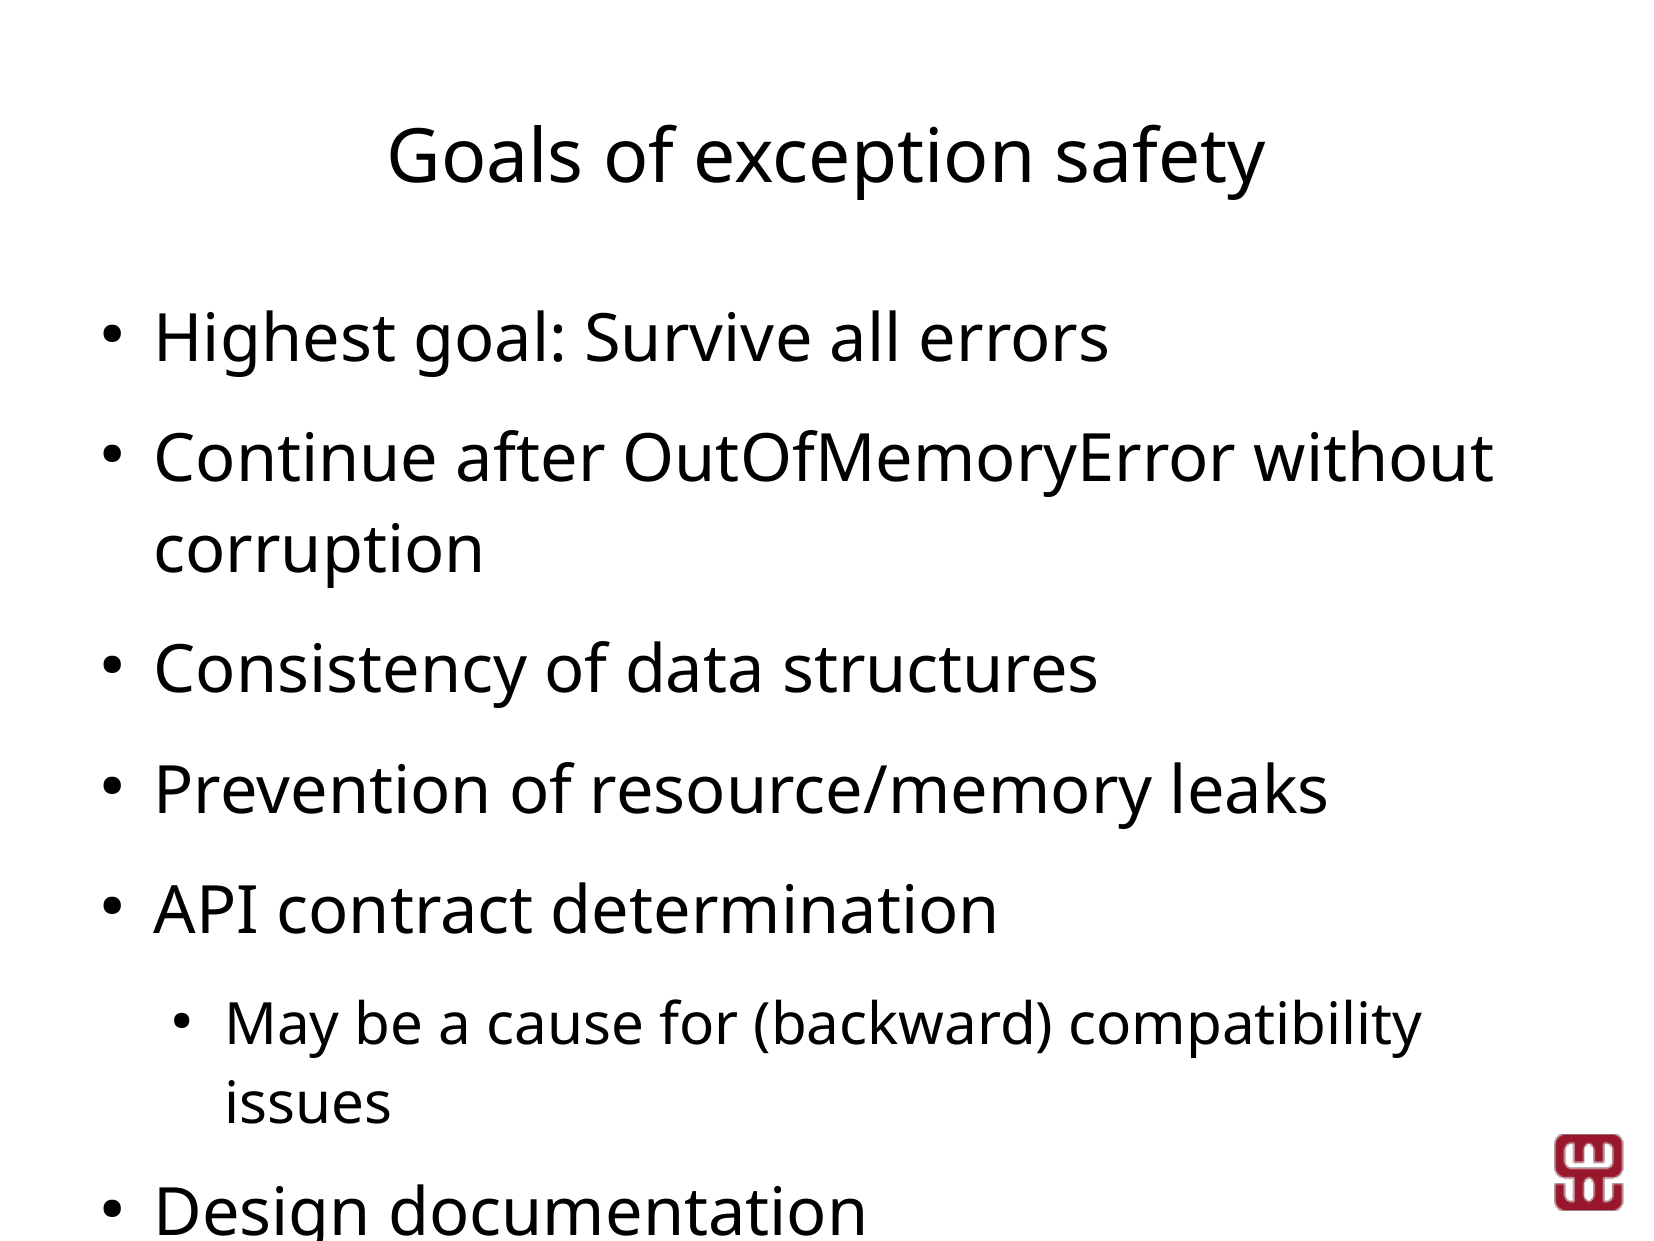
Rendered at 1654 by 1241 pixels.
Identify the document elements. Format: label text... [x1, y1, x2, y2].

title Goals of exception safety [82, 56, 1571, 250]
list Highest goal: Survive all errors Continue after OutOfMemoryError without corruption Consistency of data structures Prevention of resource/memory leaks API contract determination May be a cause for (backward) compatibility issues Design documentation [82, 290, 1571, 1094]
picture [1553, 1133, 1625, 1214]
